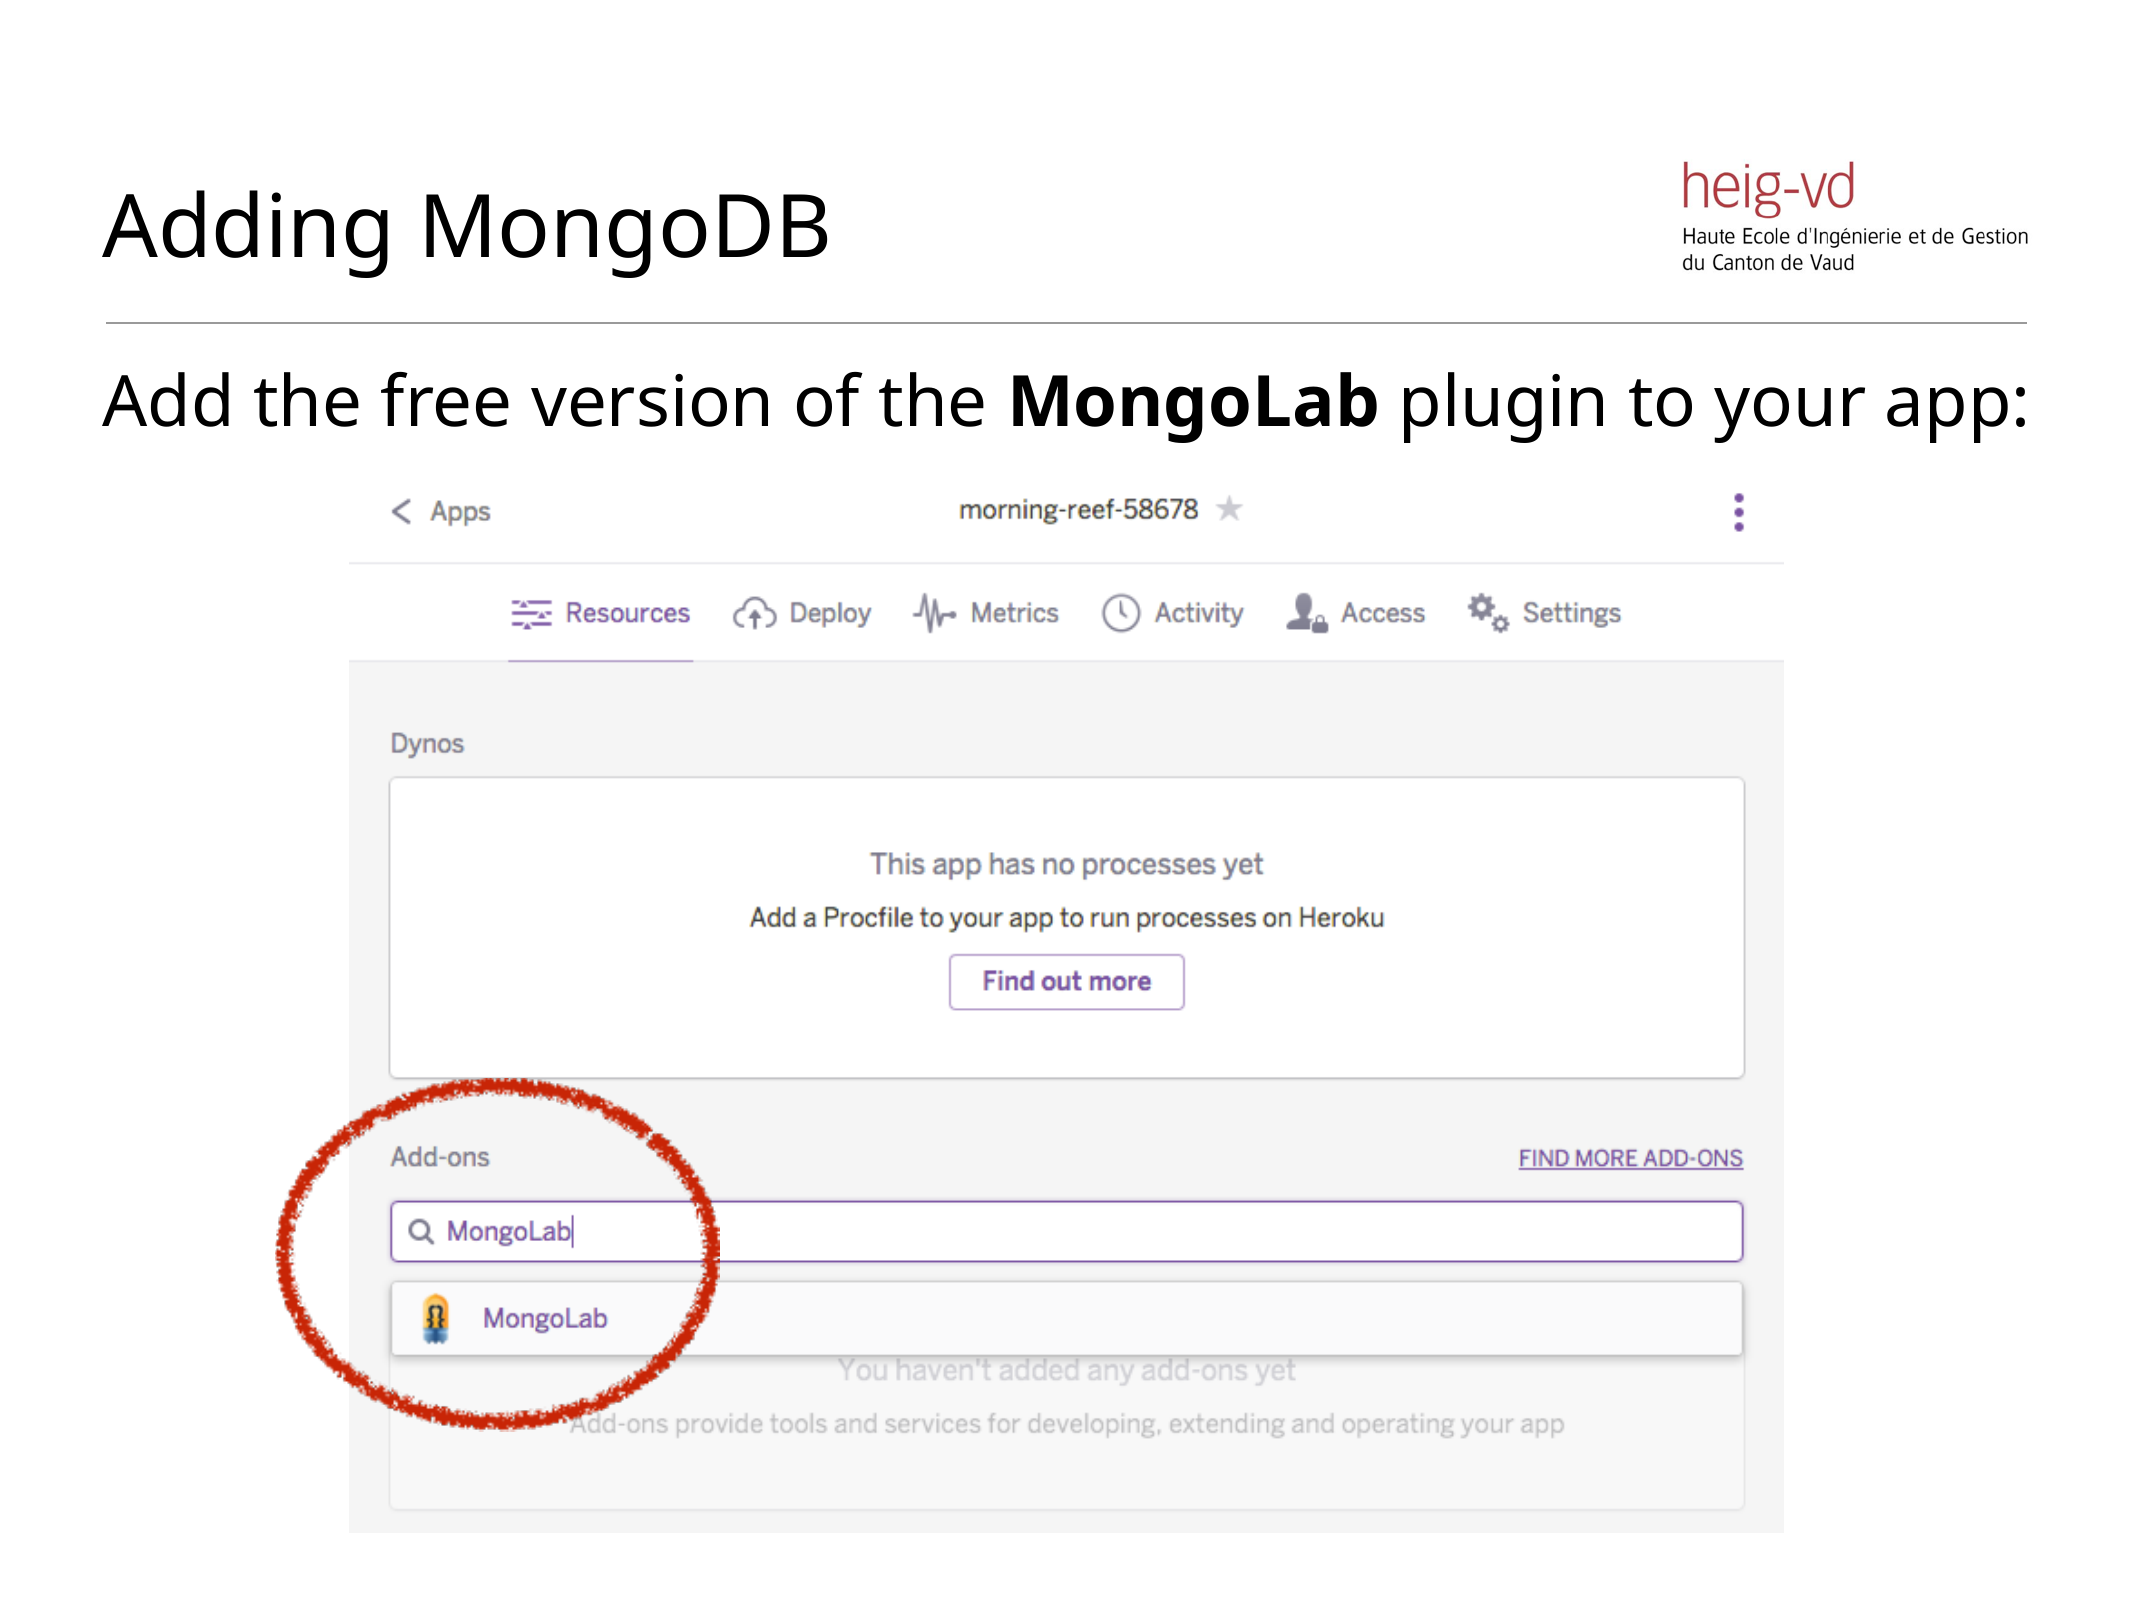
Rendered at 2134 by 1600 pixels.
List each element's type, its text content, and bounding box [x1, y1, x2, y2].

picture [275, 472, 1784, 1533]
text_box Add the free version of the MongoLab plugin to your app: [94, 347, 2040, 449]
title Adding MongoDB [93, 54, 2040, 284]
